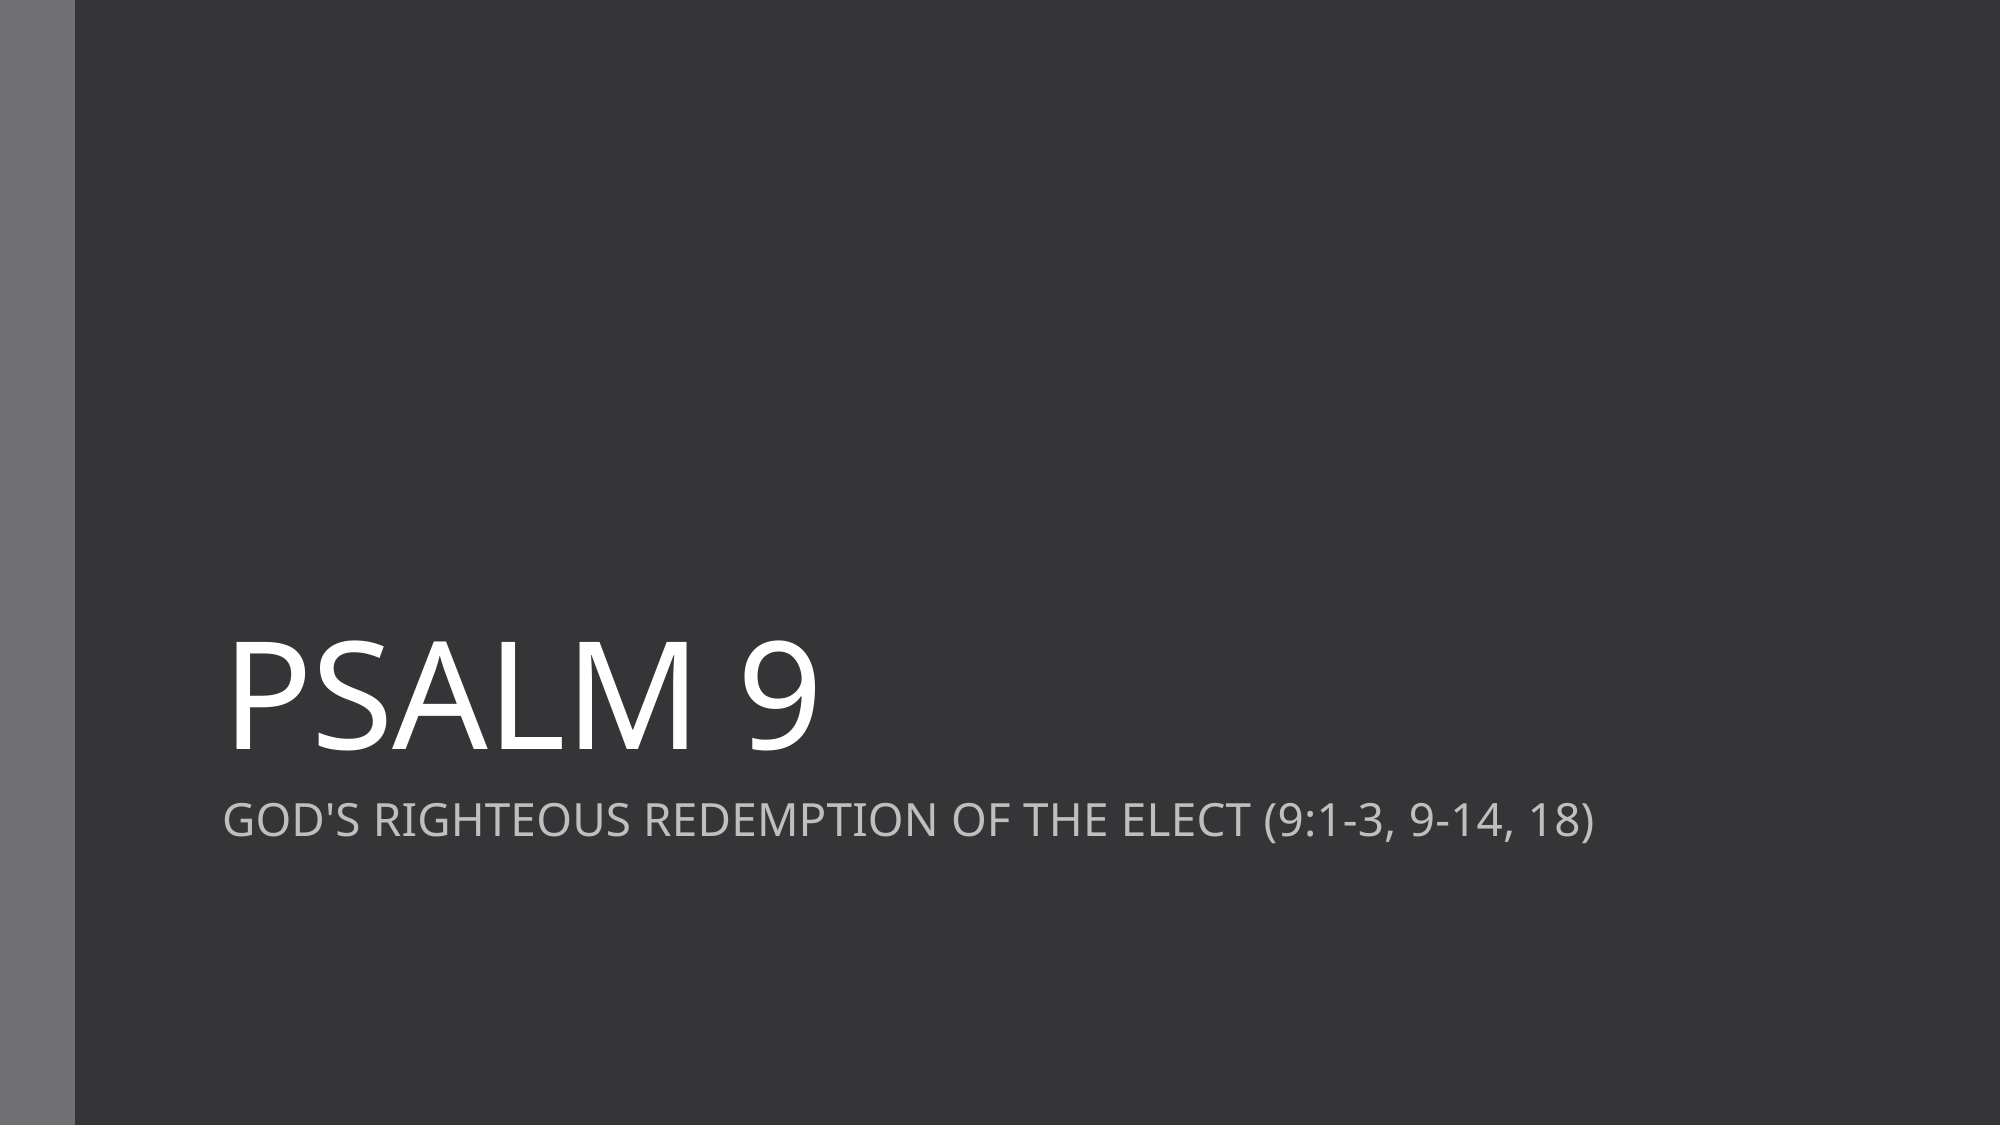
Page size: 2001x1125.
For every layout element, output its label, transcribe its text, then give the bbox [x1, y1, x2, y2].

subtitle GOD'S RIGHTEOUS REDEMPTION OF THE ELECT (9:1-3, 9-14, 18) [206, 787, 1752, 1066]
title PSALM 9 [206, 124, 1752, 787]
